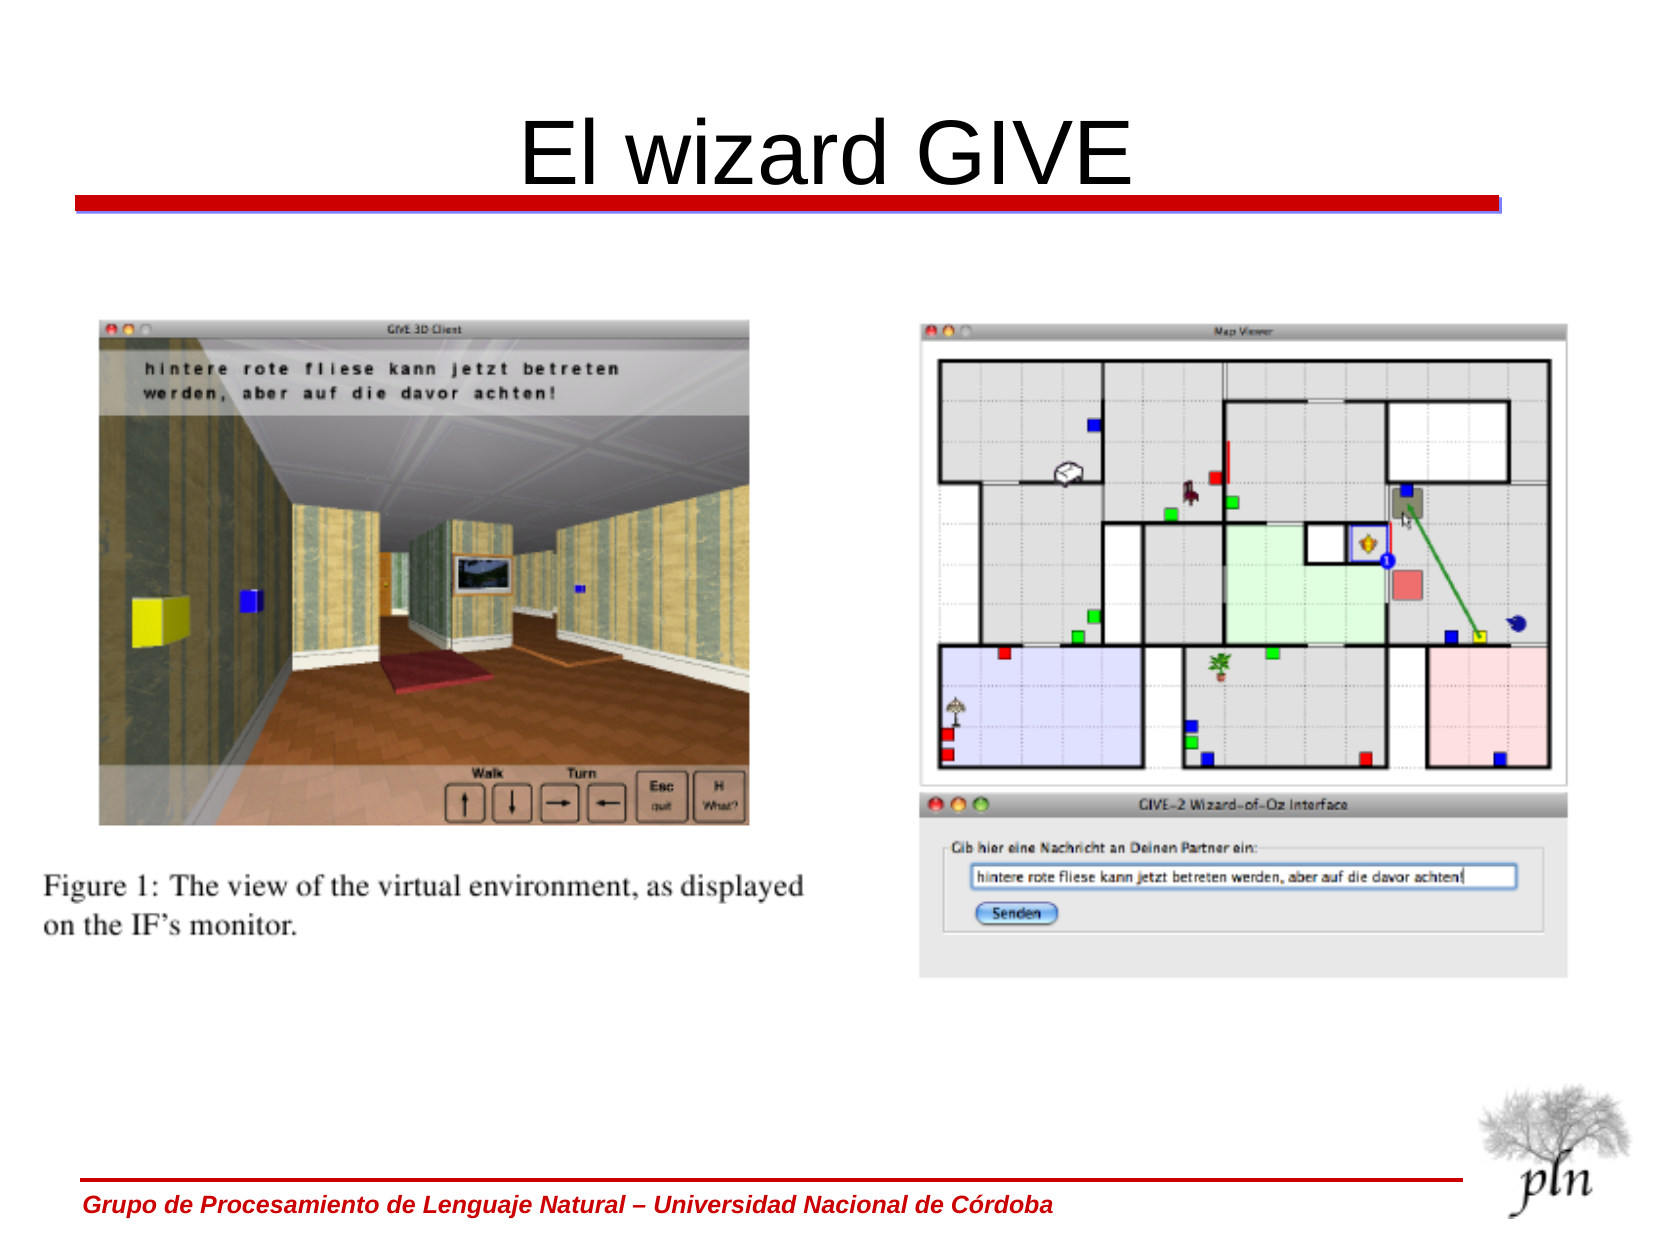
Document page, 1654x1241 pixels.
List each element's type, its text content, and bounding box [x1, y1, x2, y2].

picture [37, 297, 1576, 986]
picture [1477, 1083, 1635, 1219]
title El wizard GIVE [82, 56, 1571, 250]
